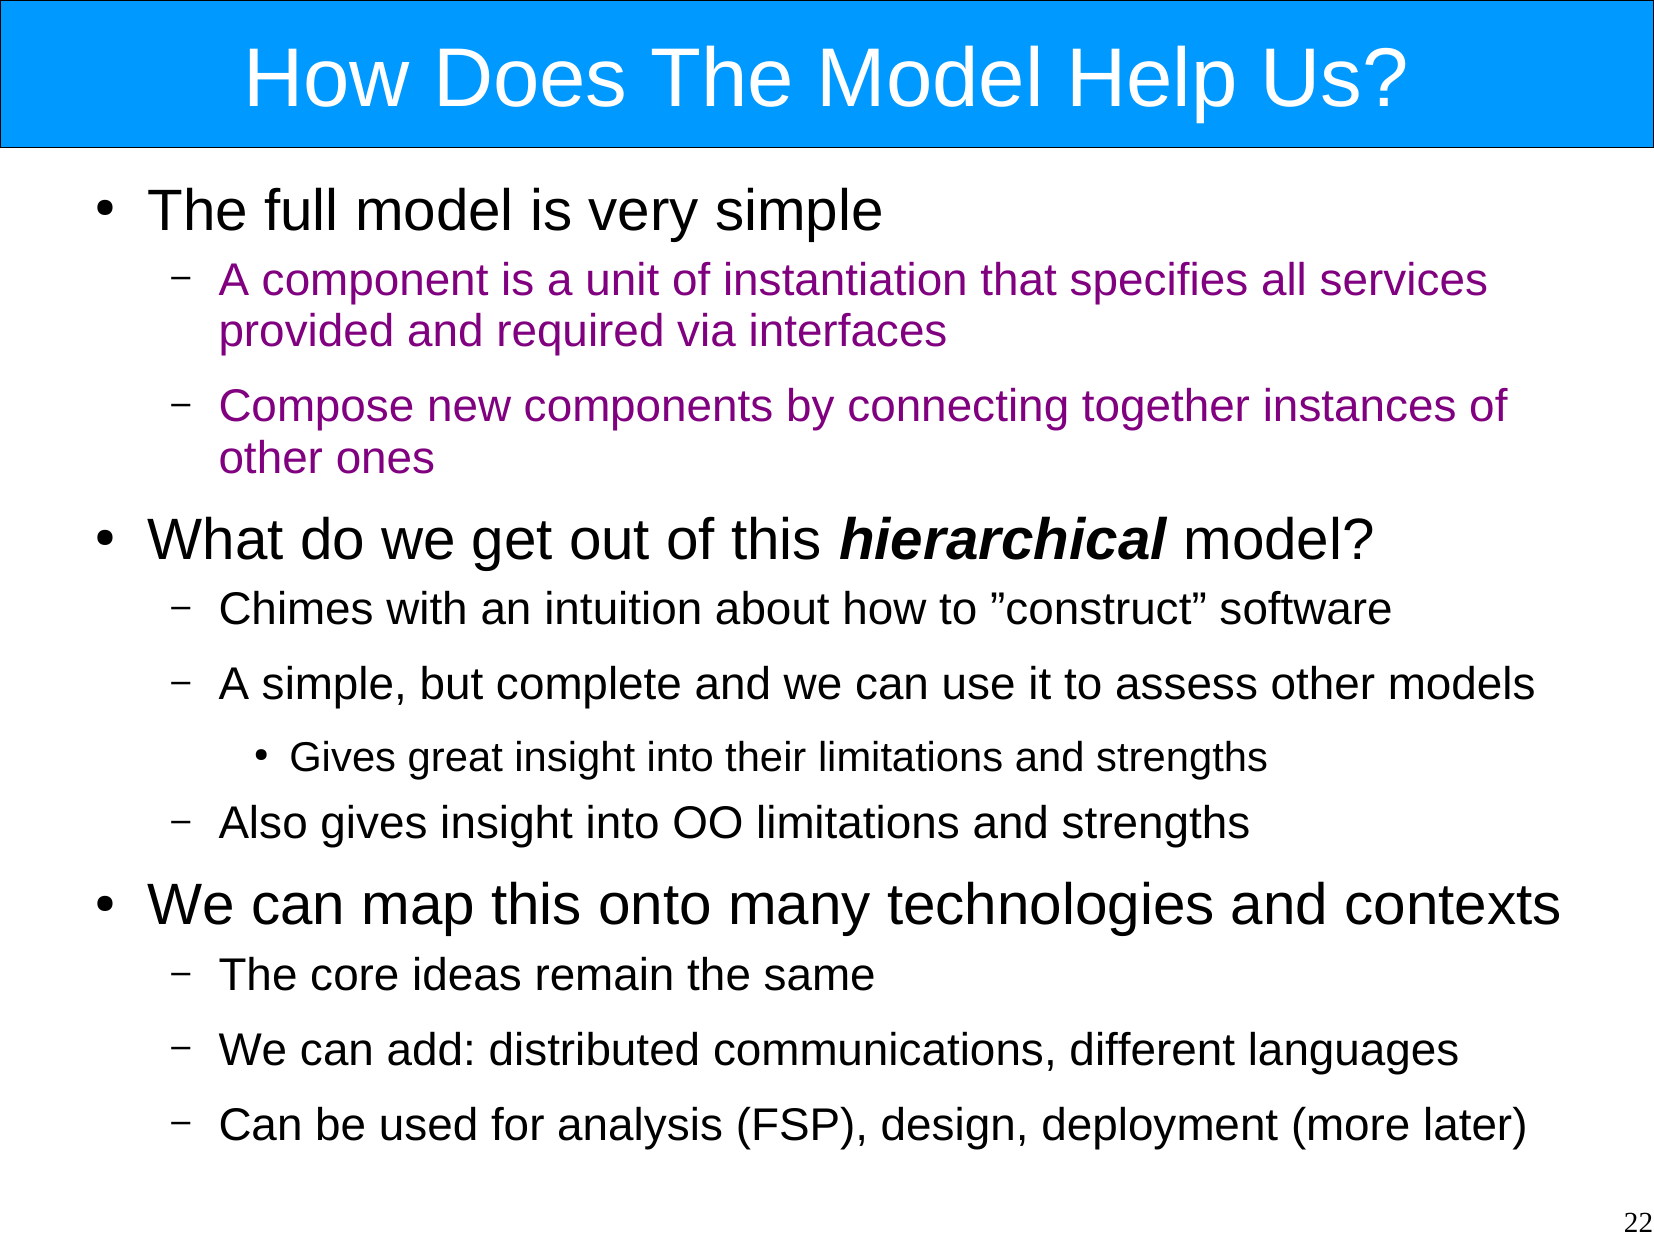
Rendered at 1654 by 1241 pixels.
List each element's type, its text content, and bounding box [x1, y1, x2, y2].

list The full model is very simple A component is a unit of instantiation that specifies all services provided and required via interfaces Compose new components by connecting together instances of other ones What do we get out of this hierarchical model? Chimes with an intuition about how to ”construct” software A simple, but complete and we can use it to assess other models Gives great insight into their limitations and strengths Also gives insight into OO limitations and strengths We can map this onto many technologies and contexts The core ideas remain the same We can add: distributed communications, different languages Can be used for analysis (FSP), design, deployment (more later) [76, 177, 1565, 1196]
title How Does The Model Help Us? [82, 13, 1571, 142]
